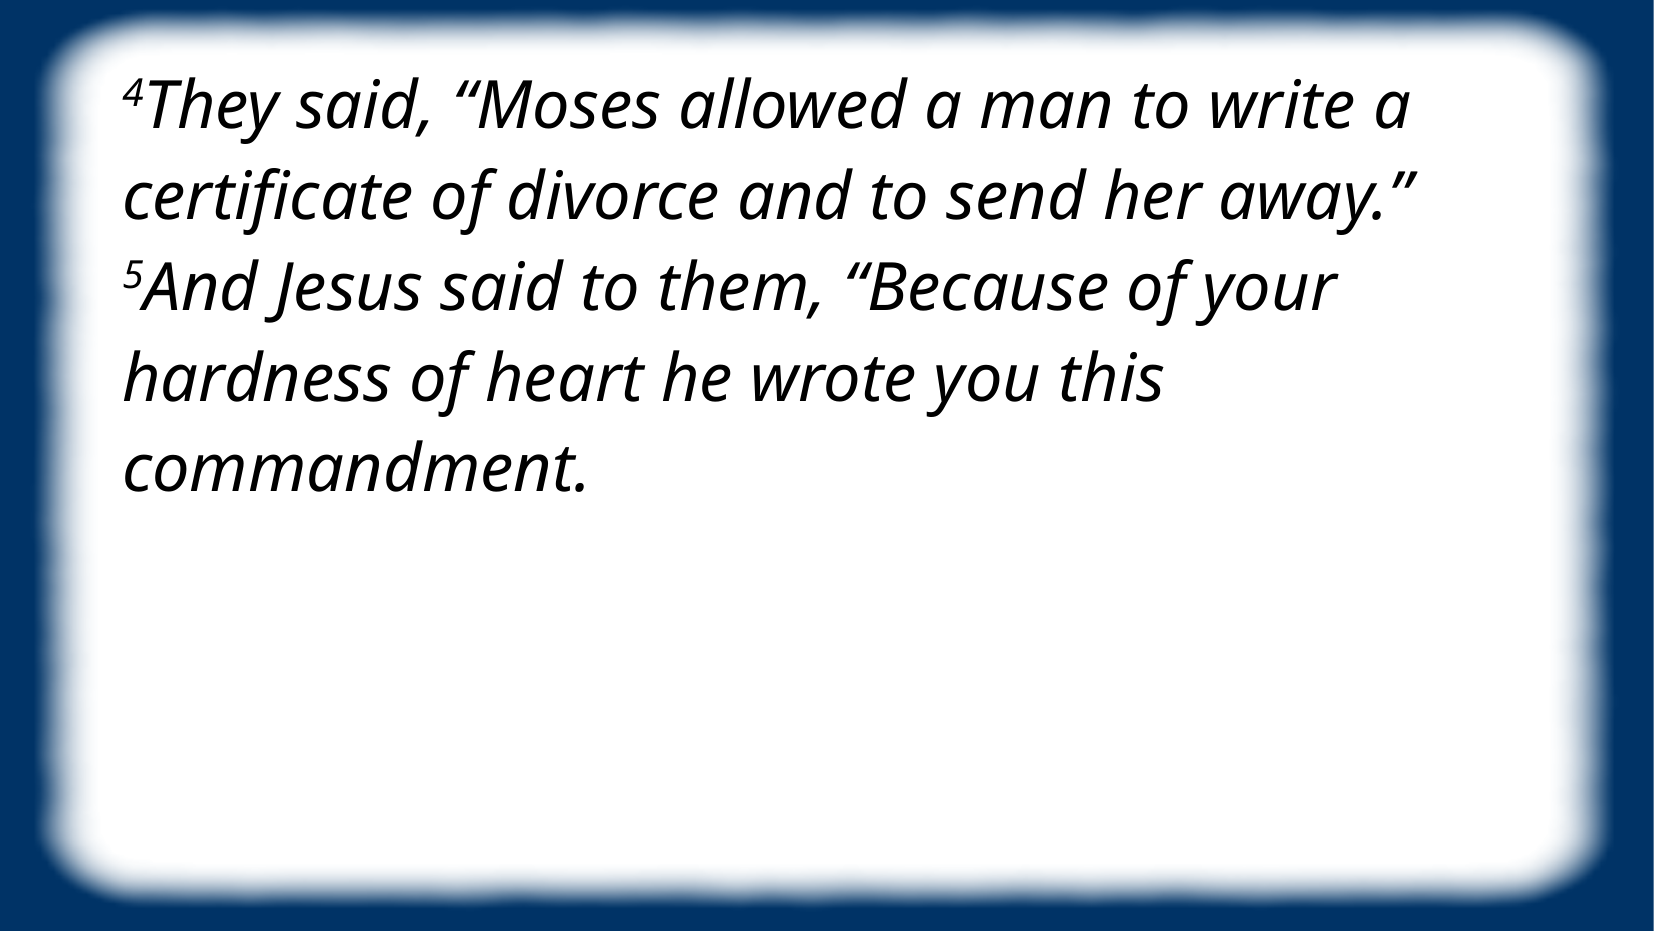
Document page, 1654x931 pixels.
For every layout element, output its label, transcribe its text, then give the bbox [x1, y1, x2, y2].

text_box 4They said, “Moses allowed a man to write a certificate of divorce and to send her away.” 5And Jesus said to them, “Because of your hardness of heart he wrote you this commandment. [107, 50, 1548, 509]
picture [0, 0, 1654, 931]
